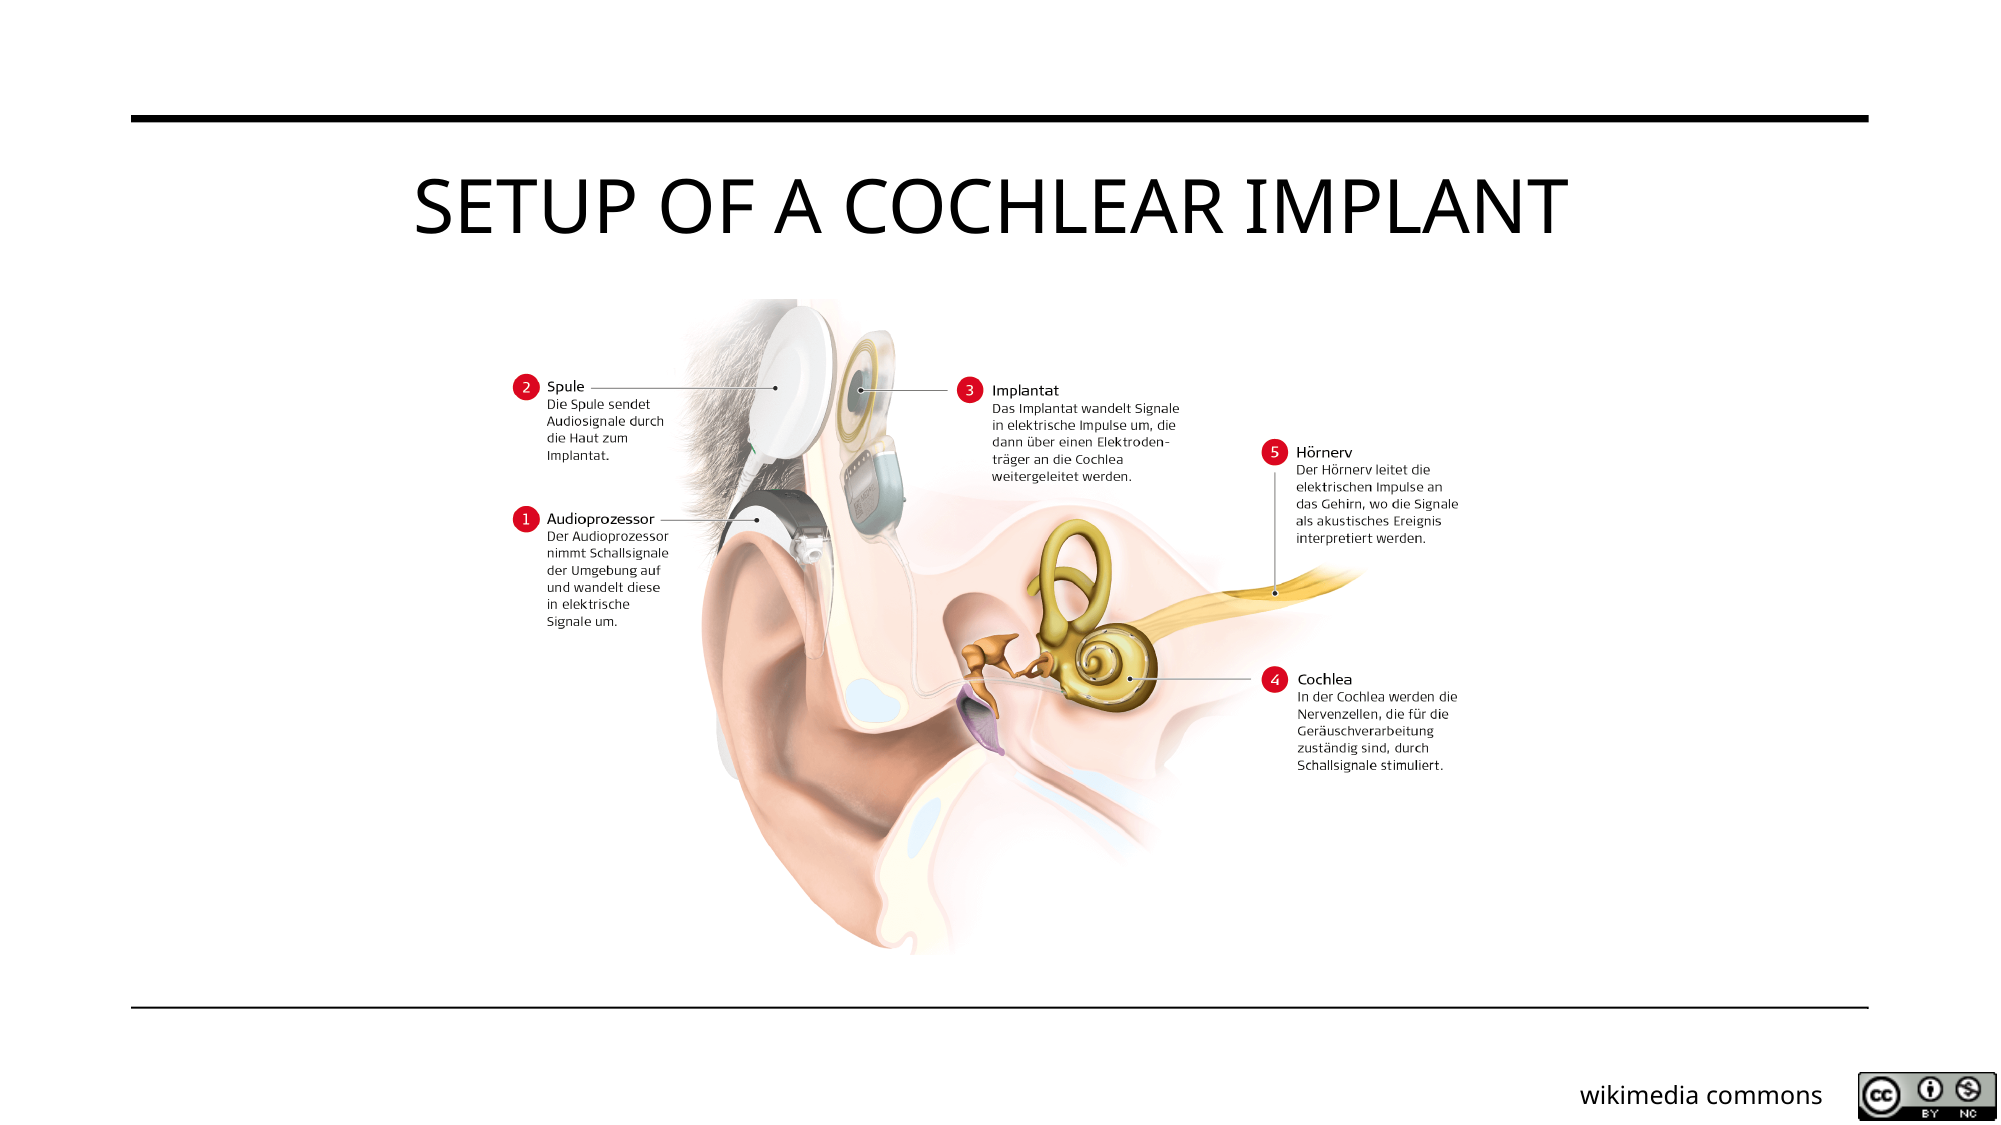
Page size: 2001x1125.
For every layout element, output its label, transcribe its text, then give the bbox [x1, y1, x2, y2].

text_box wikimedia commons [1565, 1071, 2000, 1117]
title SETUP OF A COCHLEAR IMPLANT [114, 151, 1869, 280]
picture [1858, 1117, 1997, 1121]
picture [500, 299, 1464, 955]
